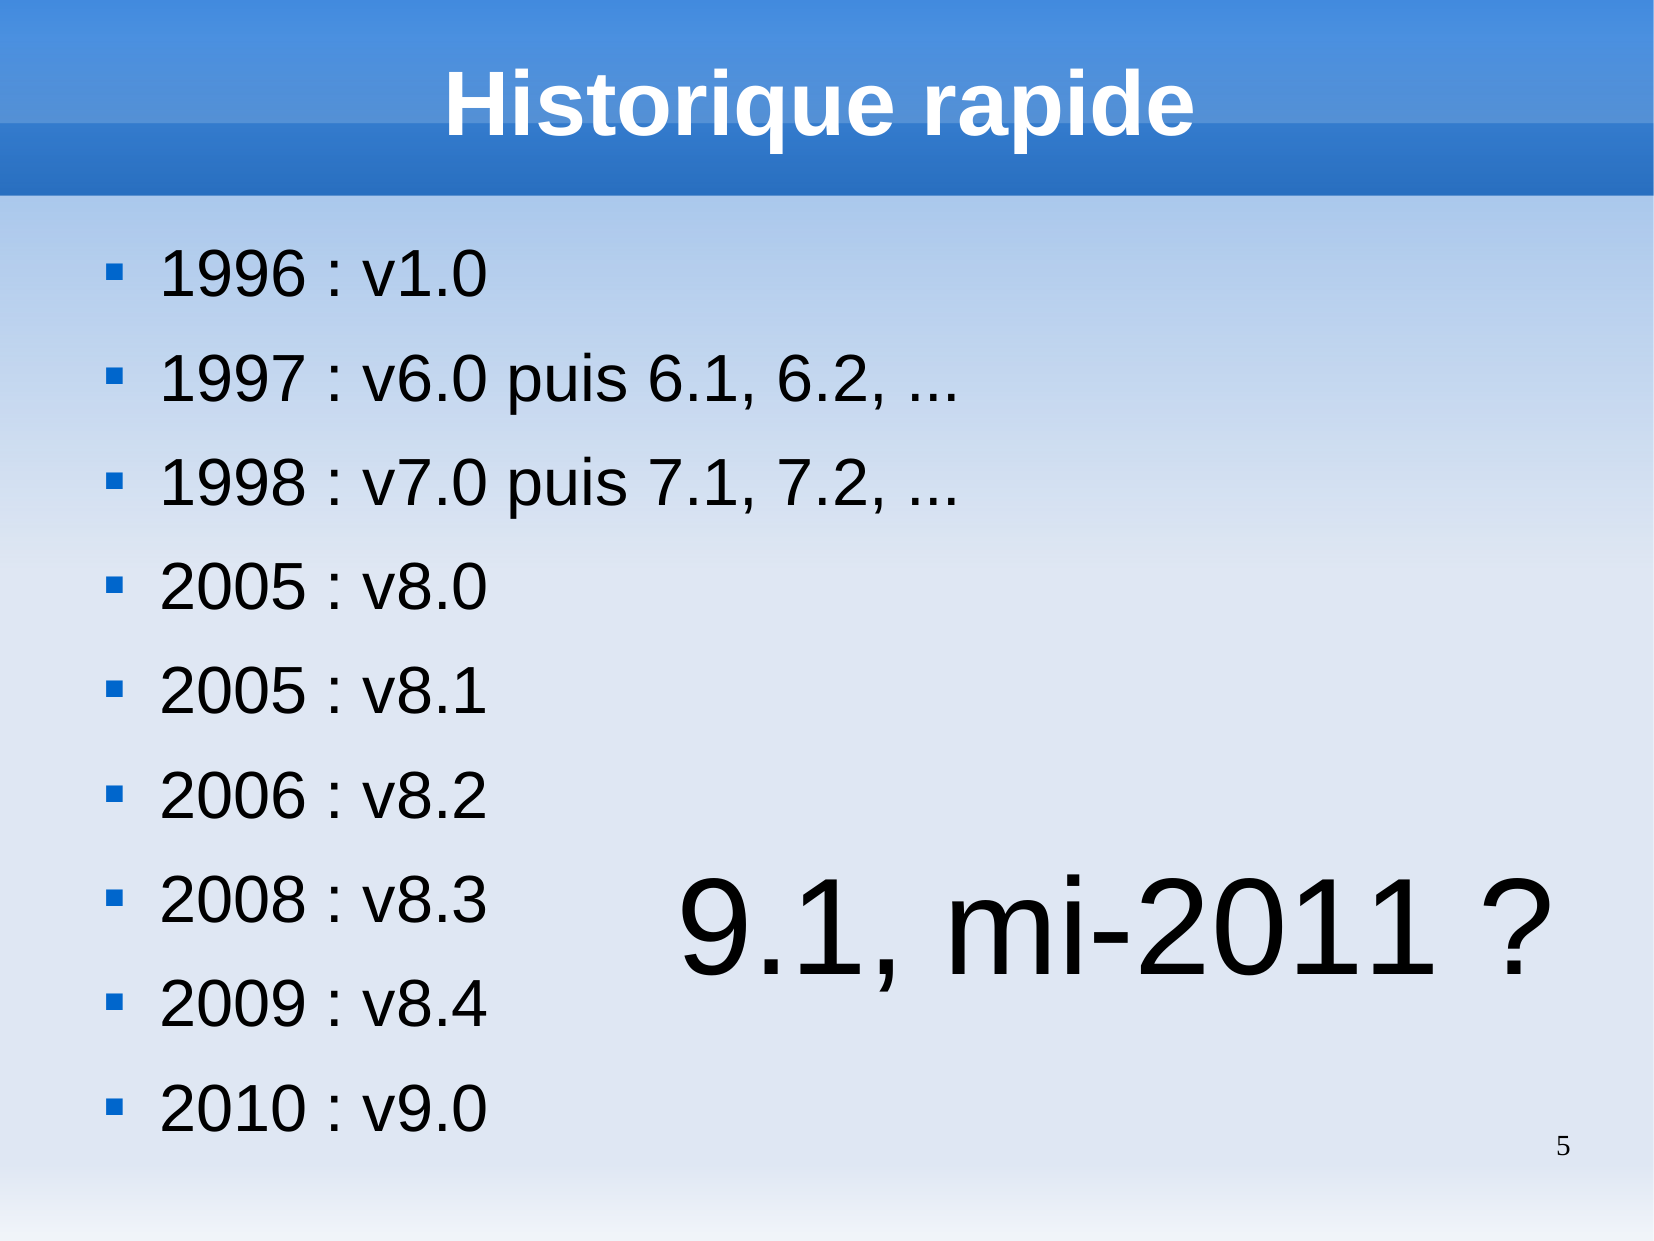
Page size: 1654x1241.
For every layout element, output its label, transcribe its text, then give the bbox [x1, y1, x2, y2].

list 9.1, mi-2011 ? [590, 850, 1625, 1004]
picture [0, 0, 1654, 1241]
title Historique rapide [76, 0, 1565, 208]
list 1996 : v1.0 1997 : v6.0 puis 6.1, 6.2, ... 1998 : v7.0 puis 7.1, 7.2, ... 2005 : v8.0 2005 : v8.1 2006 : v8.2 2008 : v8.3 2009 : v8.4 2010 : v9.0 [88, 236, 1004, 1146]
